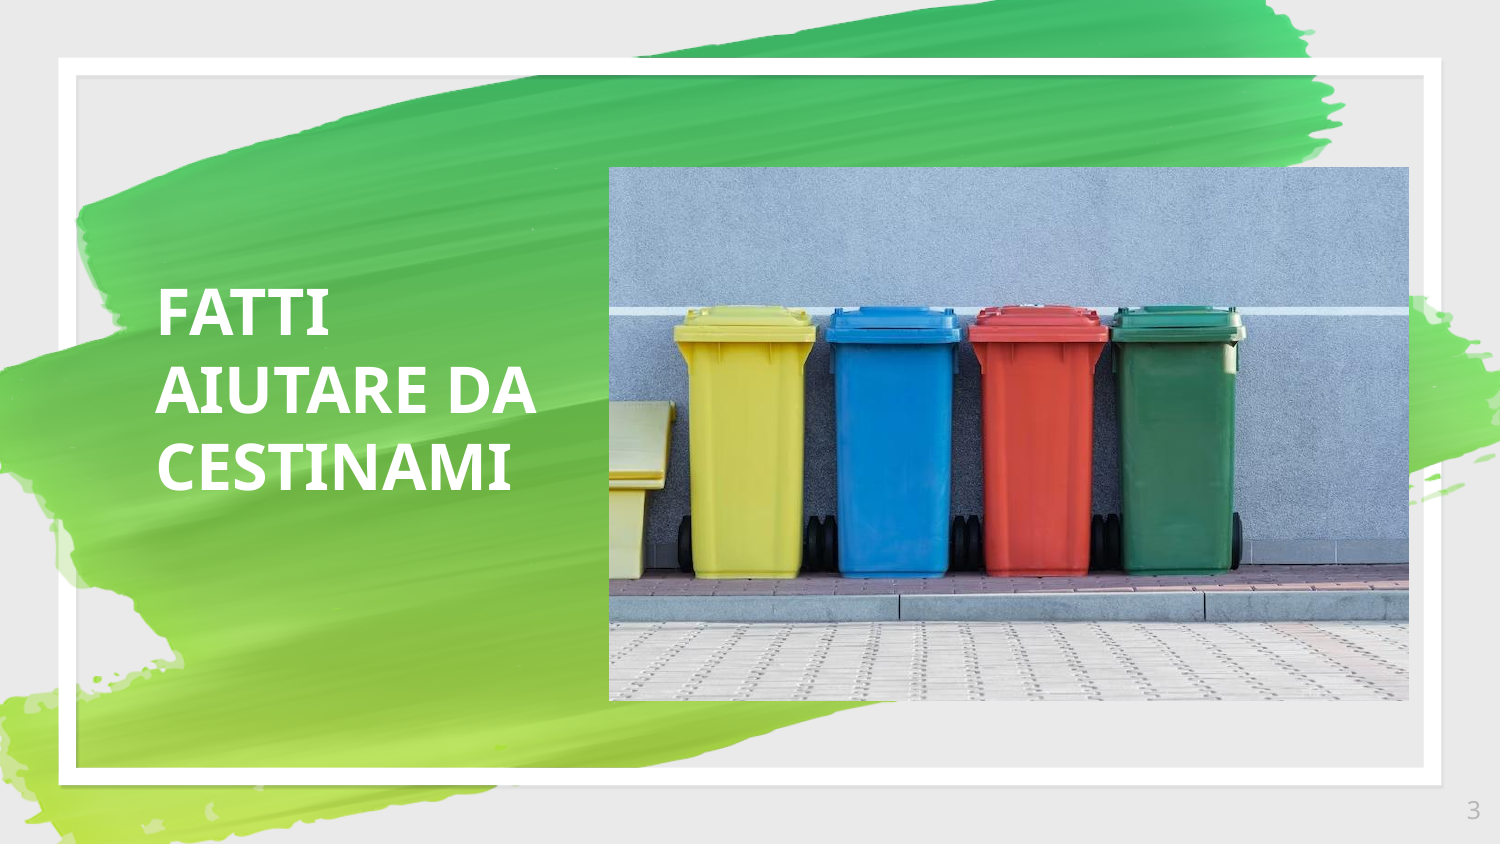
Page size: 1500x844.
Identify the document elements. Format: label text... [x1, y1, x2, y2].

slide_number <number> [1391, 779, 1482, 844]
text_box FATTI AIUTARE DA CESTINAMI [140, 256, 569, 744]
picture [0, 0, 1500, 844]
